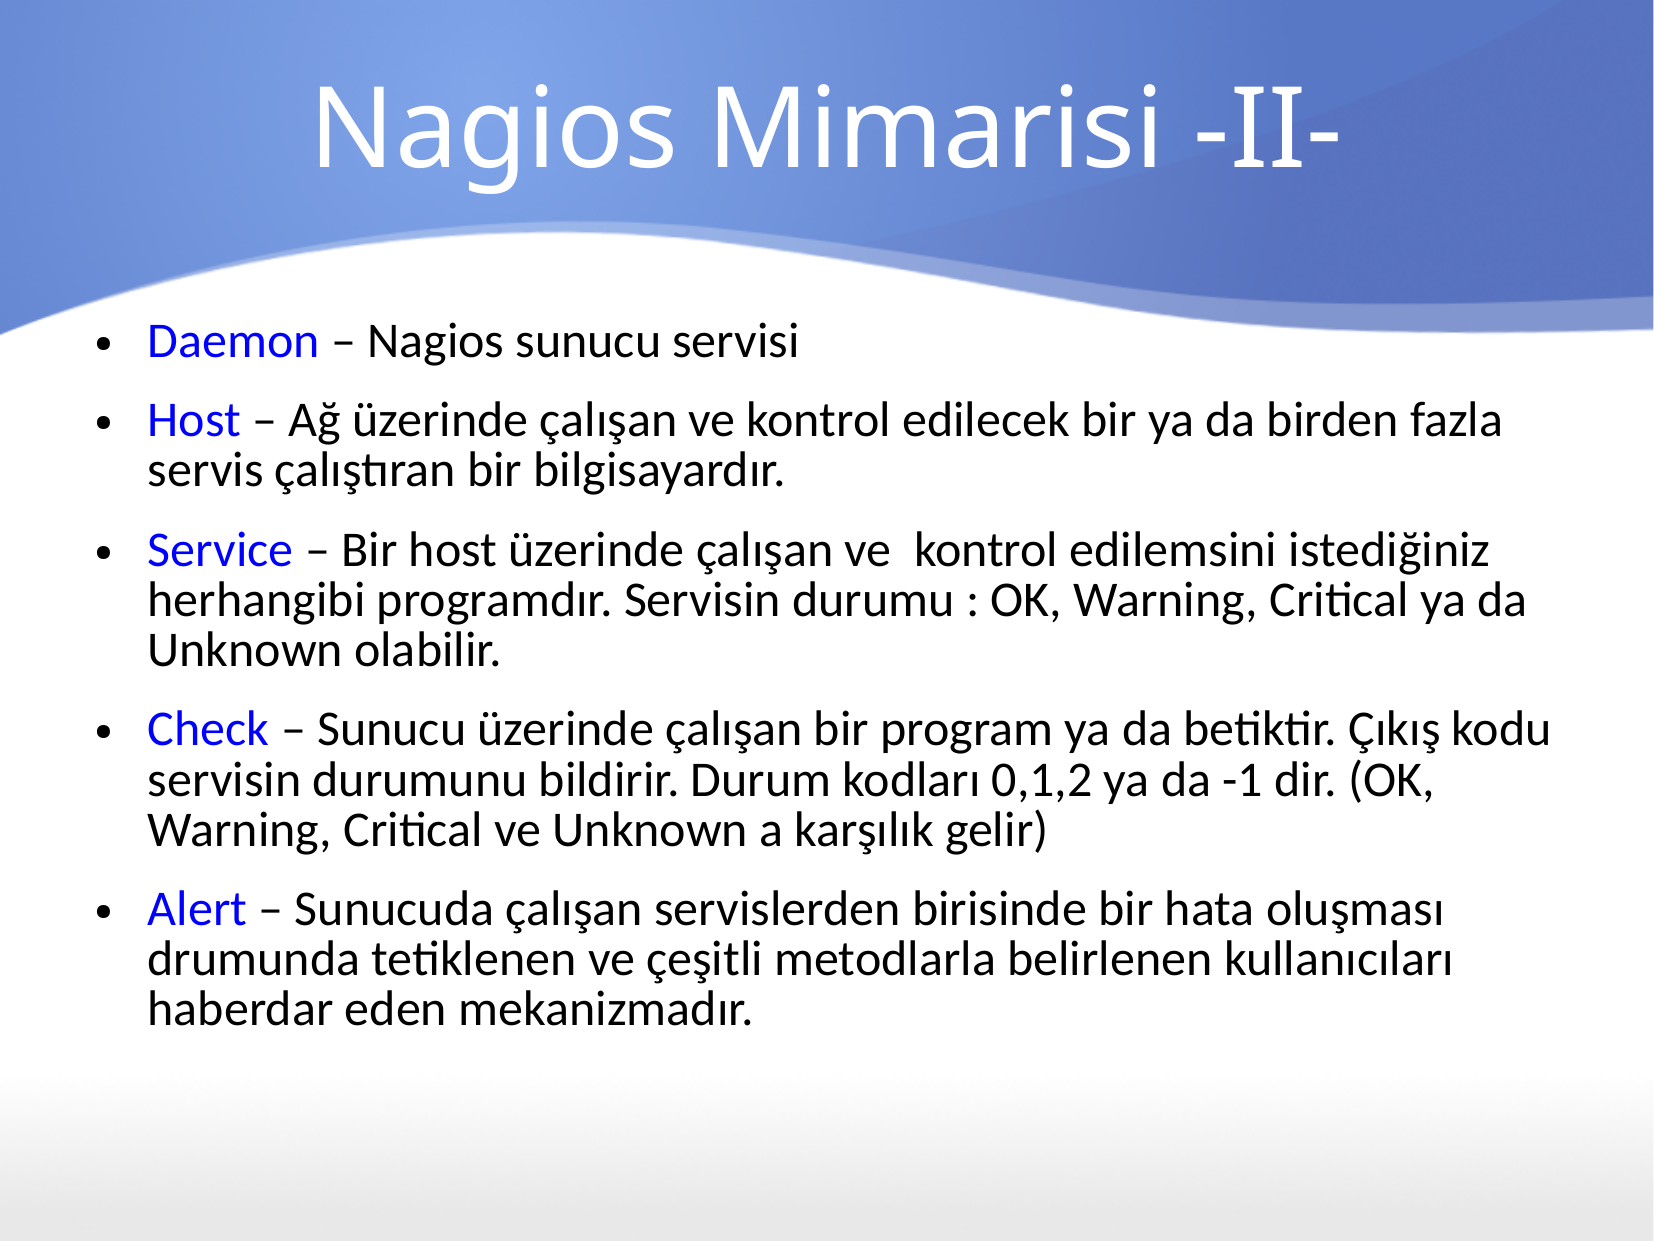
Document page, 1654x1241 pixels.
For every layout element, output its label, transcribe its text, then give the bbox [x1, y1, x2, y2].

picture [0, 0, 1654, 1241]
list Daemon – Nagios sunucu servisi Host – Ağ üzerinde çalışan ve kontrol edilecek bir ya da birden fazla servis çalıştıran bir bilgisayardır. Service – Bir host üzerinde çalışan ve kontrol edilemsini istediğiniz herhangibi programdır. Servisin durumu : OK, Warning, Critical ya da Unknown olabilir. Check – Sunucu üzerinde çalışan bir program ya da betiktir. Çıkış kodu servisin durumunu bildirir. Durum kodları 0,1,2 ya da -1 dir. (OK, Warning, Critical ve Unknown a karşılık gelir) Alert – Sunucuda çalışan servislerden birisinde bir hata oluşması drumunda tetiklenen ve çeşitli metodlarla belirlenen kullanıcıları haberdar eden mekanizmadır. [76, 319, 1565, 1211]
title Nagios Mimarisi -II- [82, 19, 1571, 228]
